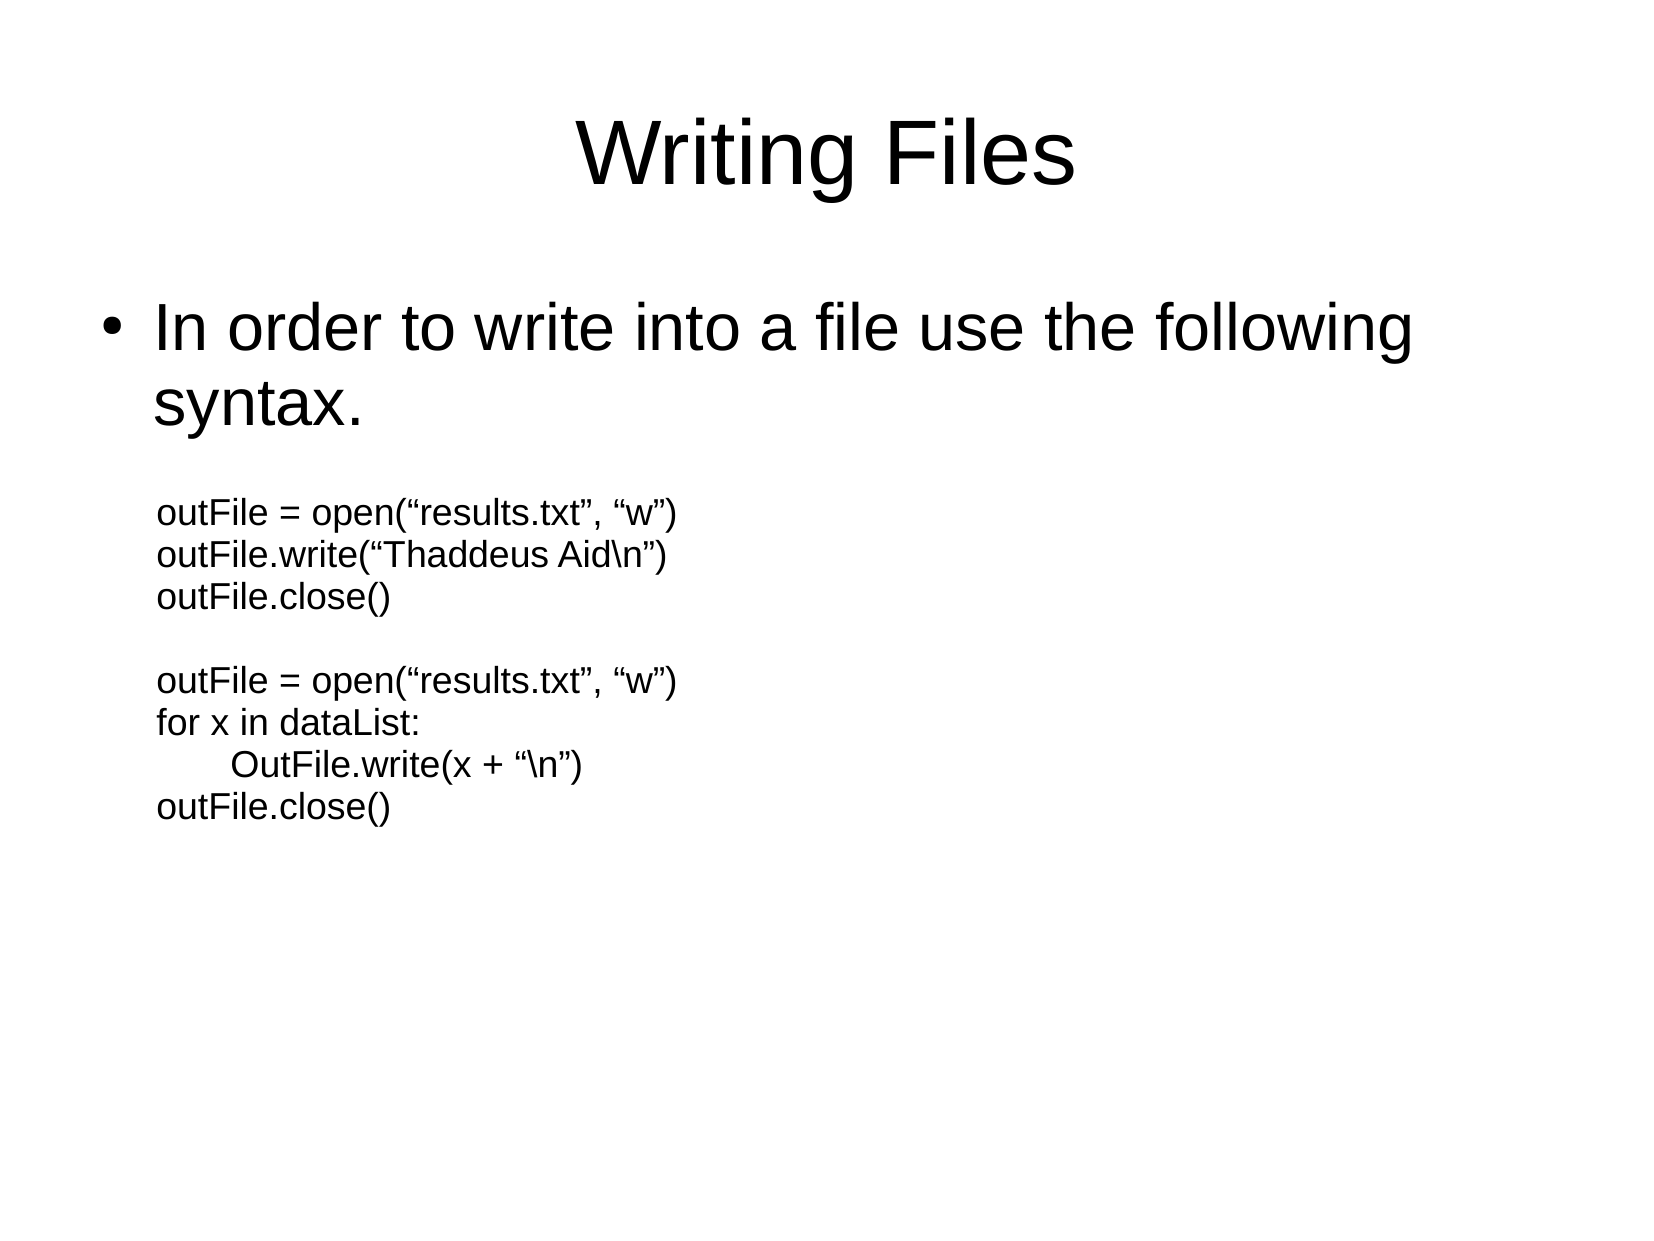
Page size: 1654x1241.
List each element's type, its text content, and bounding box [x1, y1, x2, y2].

list In order to write into a file use the following syntax. [82, 290, 1571, 1010]
text_box outFile = open(“results.txt”, “w”) outFile.write(“Thaddeus Aid\n”) outFile.close() outFile = open(“results.txt”, “w”) for x in dataList: OutFile.write(x + “\n”) outFile.close() [141, 484, 1489, 835]
title Writing Files [82, 49, 1571, 257]
